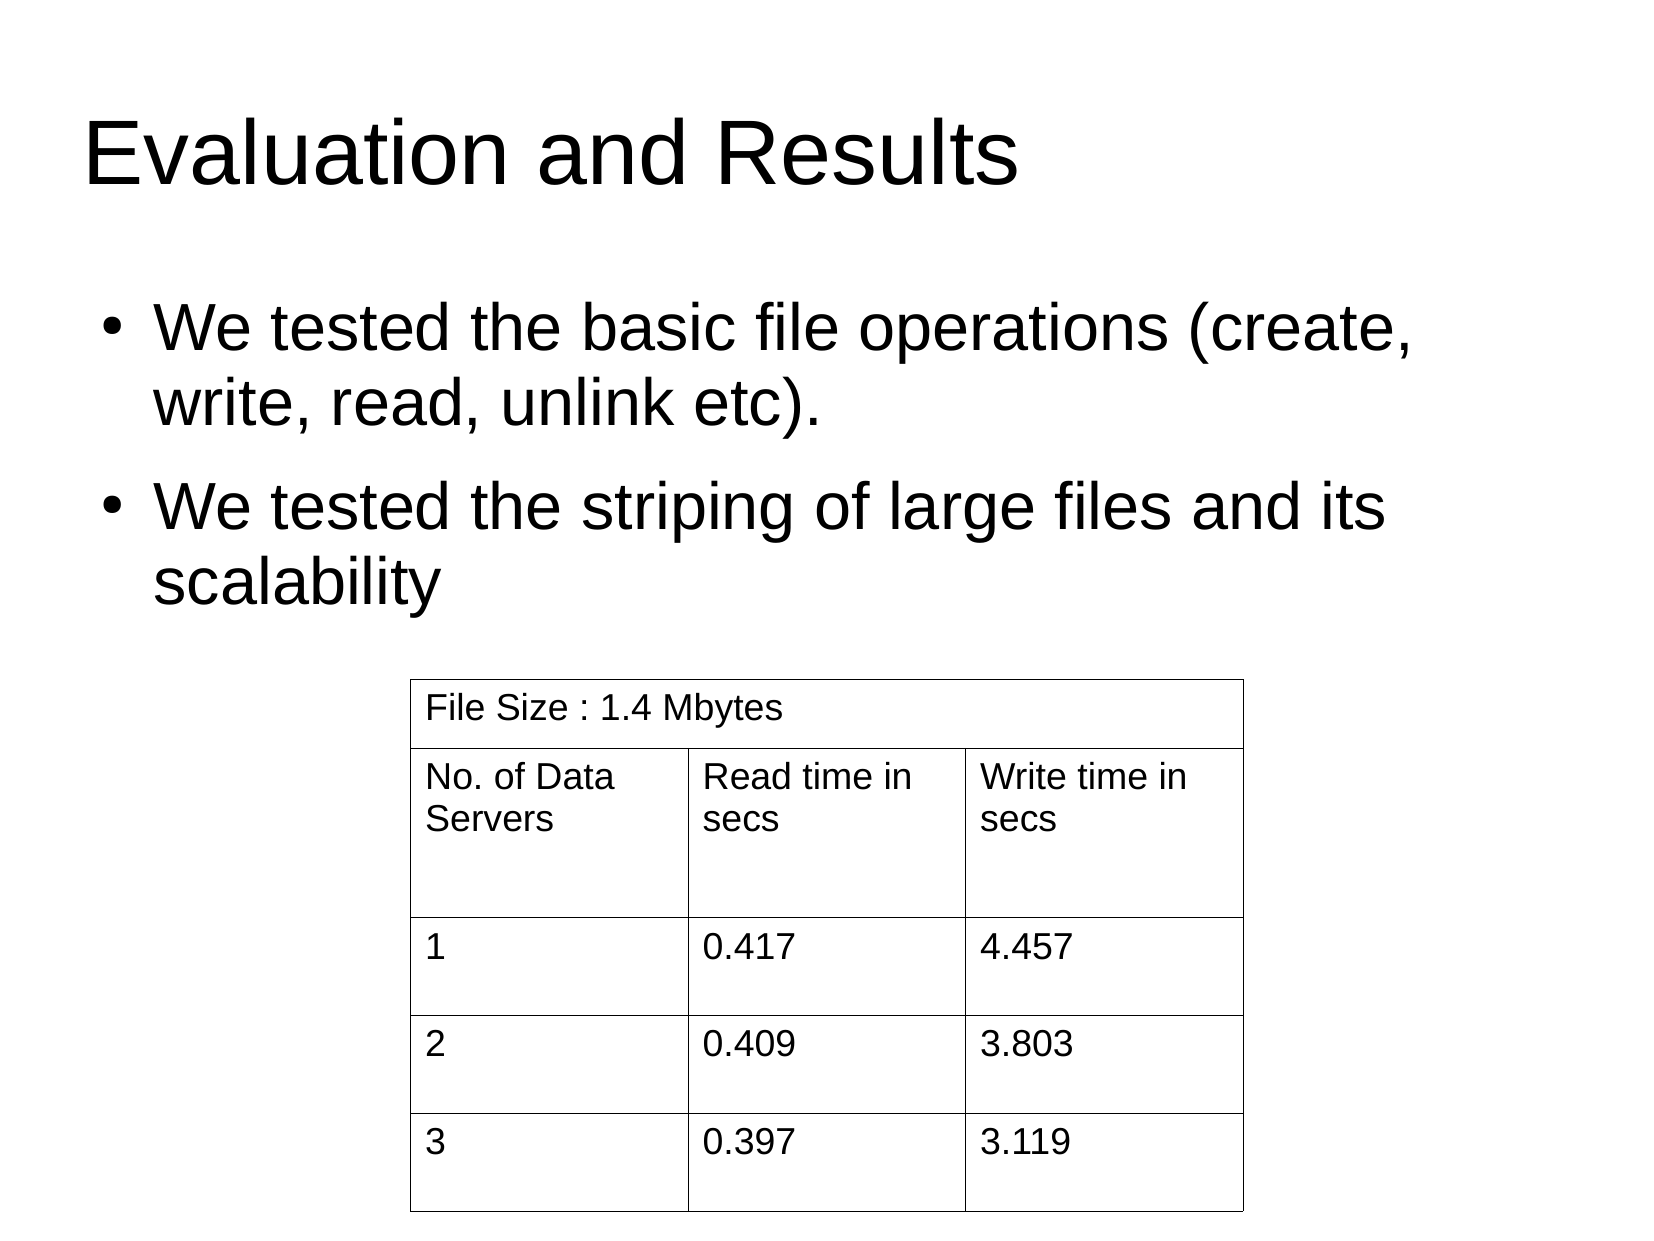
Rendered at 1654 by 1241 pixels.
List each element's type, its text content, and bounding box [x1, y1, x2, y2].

list We tested the basic file operations (create, write, read, unlink etc). We tested the striping of large files and its scalability [82, 290, 1571, 1109]
table_cell 1 [411, 918, 688, 1015]
table_cell No. of Data Servers [411, 749, 688, 917]
title Evaluation and Results [82, 56, 1571, 250]
table_header File Size : 1.4 Mbytes [411, 680, 1243, 748]
table_cell 2 [411, 1016, 688, 1113]
table_cell 0.409 [689, 1016, 965, 1113]
table_cell 0.417 [689, 918, 965, 1015]
table_cell Read time in secs [689, 749, 965, 917]
table_cell 3.803 [966, 1016, 1243, 1113]
table_cell 3 [411, 1114, 688, 1211]
table_cell 4.457 [966, 918, 1243, 1015]
table_cell 3.119 [966, 1114, 1243, 1211]
table_cell 0.397 [689, 1114, 965, 1211]
table_cell Write time in secs [966, 749, 1243, 917]
